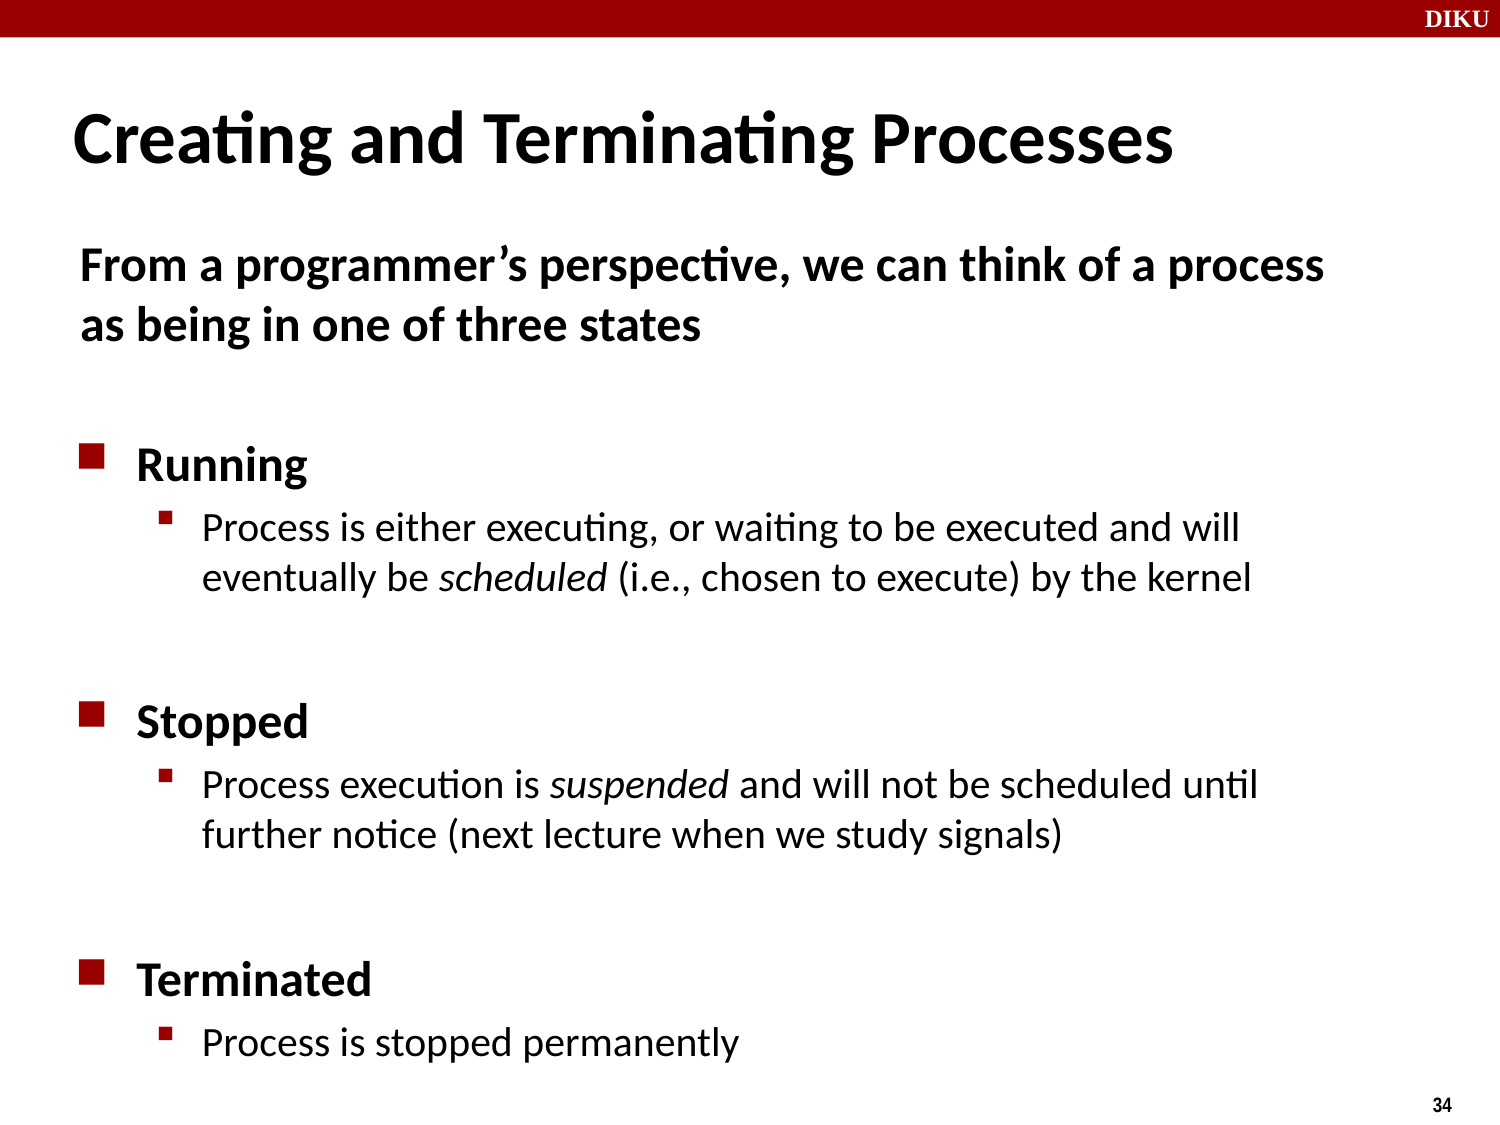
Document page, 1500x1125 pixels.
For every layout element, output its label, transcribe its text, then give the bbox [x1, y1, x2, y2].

title Creating and Terminating Processes [58, 71, 1304, 197]
list From a programmer’s perspective, we can think of a process as being in one of three states Running Process is either executing, or waiting to be executed and will eventually be scheduled (i.e., chosen to execute) by the kernel Stopped Process execution is suspended and will not be scheduled until further notice (next lecture when we study signals) Terminated Process is stopped permanently [65, 223, 1361, 1050]
